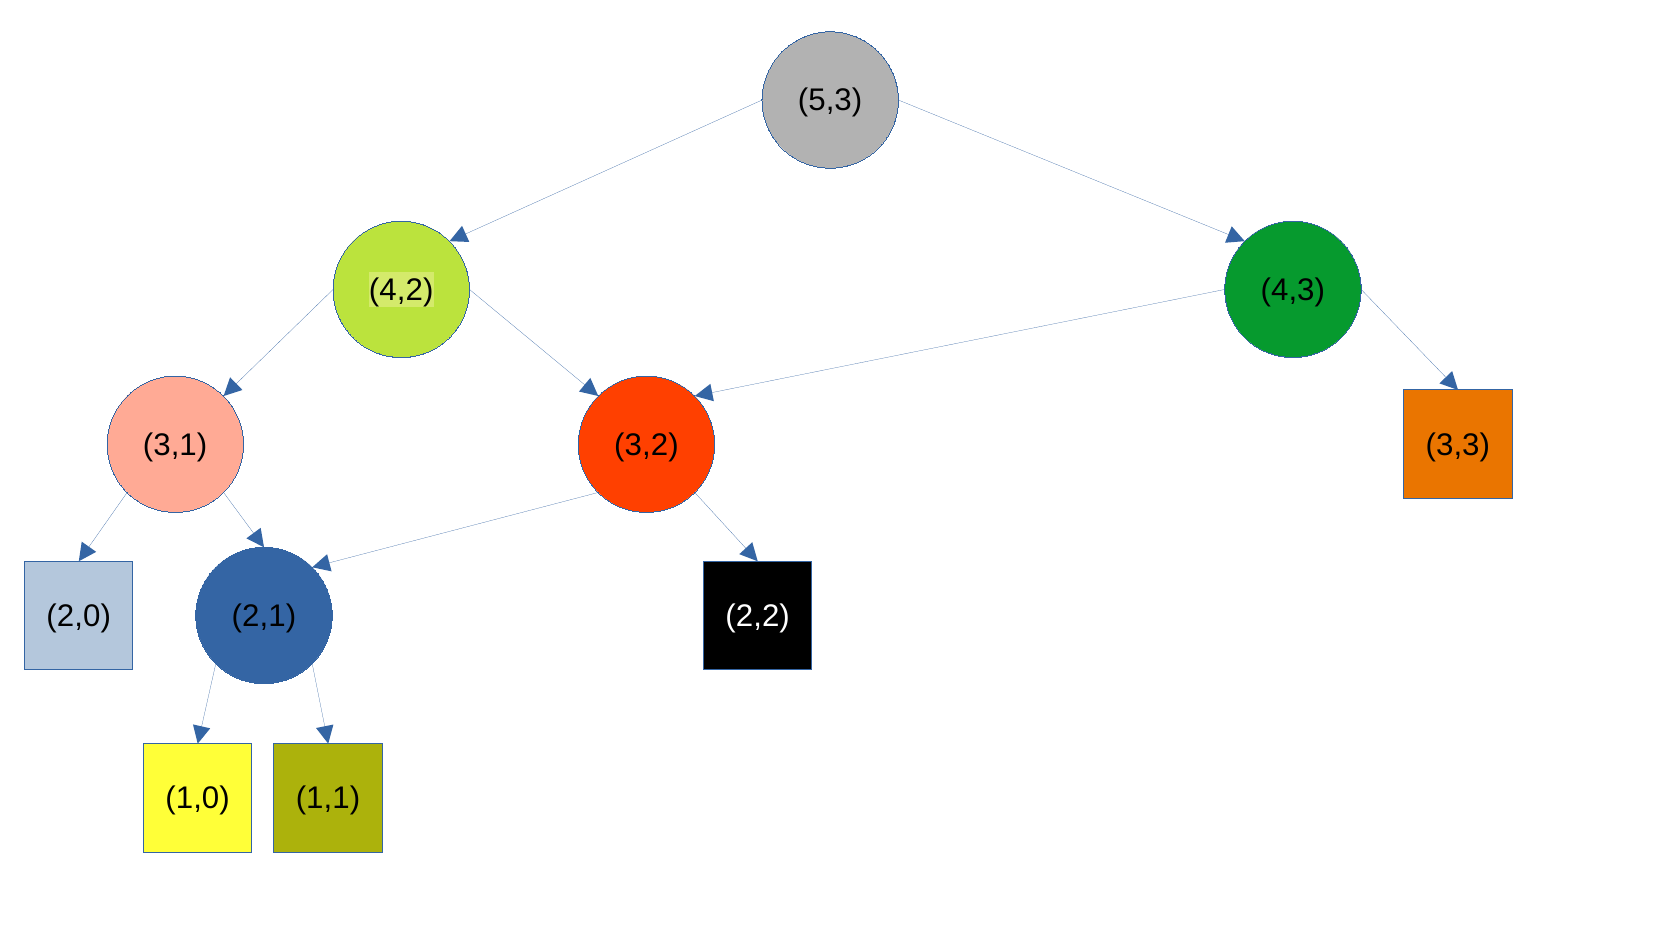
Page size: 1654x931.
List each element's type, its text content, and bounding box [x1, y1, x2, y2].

text_box (3,2) [578, 376, 715, 513]
text_box (4,2) [333, 221, 470, 358]
text_box (3,1) [107, 376, 244, 513]
text_box (2,0) [24, 561, 133, 670]
text_box (1,1) [273, 743, 383, 853]
text_box (3,3) [1403, 389, 1513, 499]
text_box (5,3) [762, 31, 899, 169]
text_box (1,0) [143, 743, 252, 853]
text_box (2,2) [703, 561, 812, 670]
text_box (4,3) [1224, 221, 1362, 358]
text_box (2,1) [195, 547, 333, 684]
